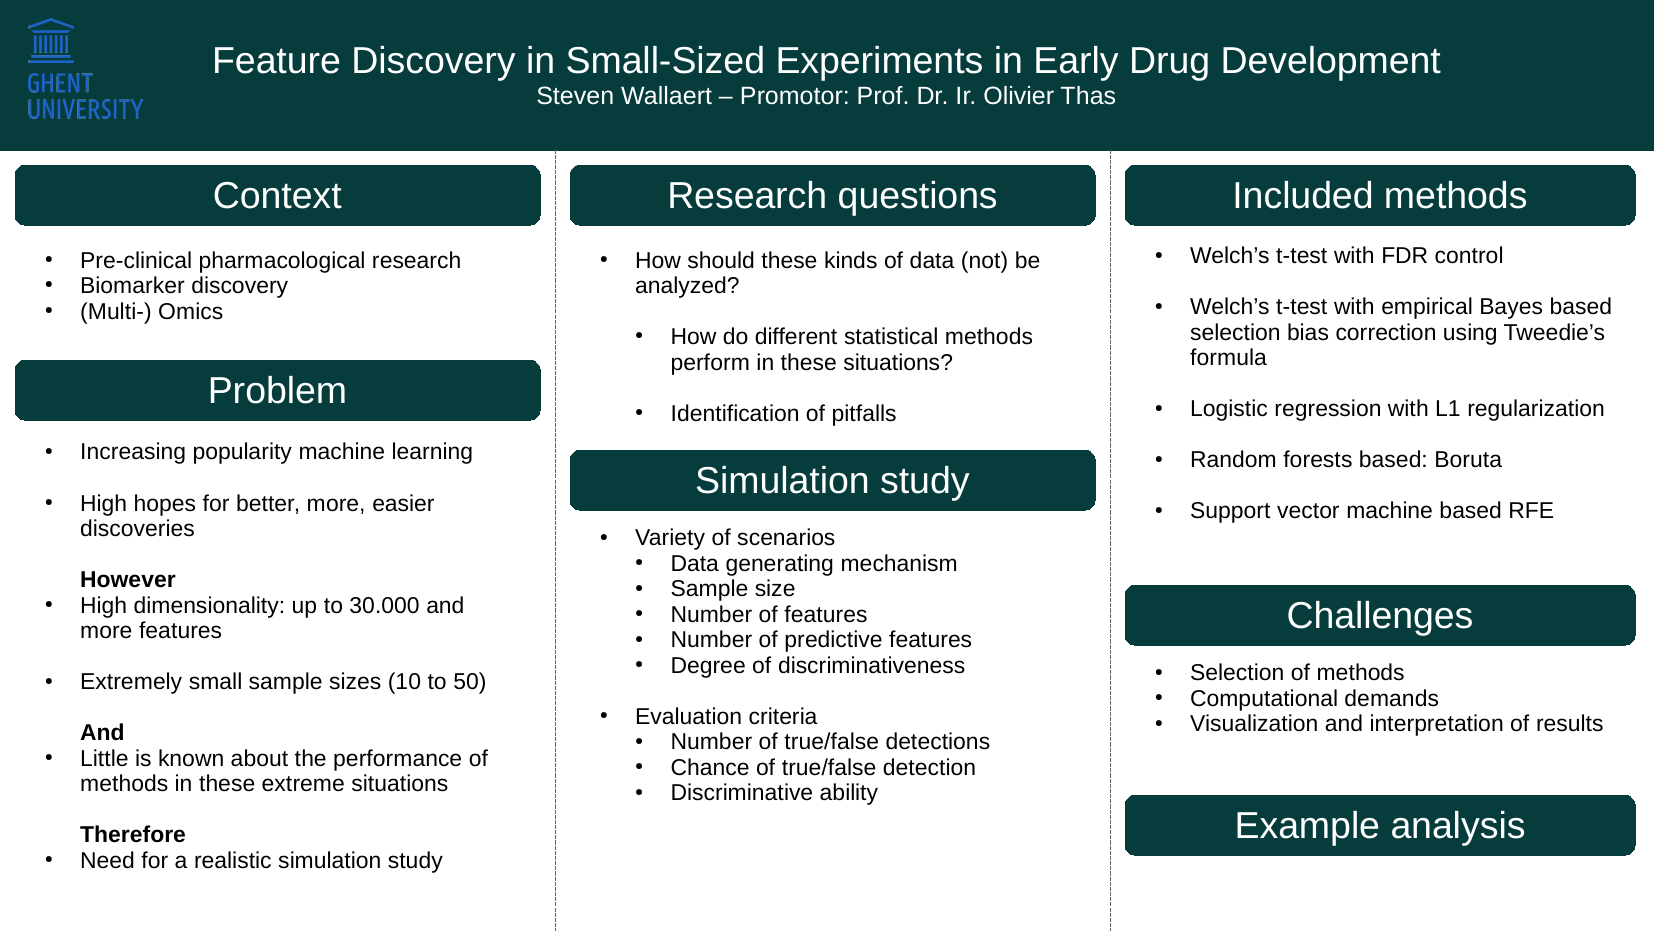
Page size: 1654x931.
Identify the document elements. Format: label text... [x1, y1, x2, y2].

text_box Problem [15, 360, 541, 421]
text_box Pre-clinical pharmacological research Biomarker discovery (Multi-) Omics [30, 240, 526, 332]
text_box Welch’s t-test with FDR control Welch’s t-test with empirical Bayes based selection bias correction using Tweedie’s formula Logistic regression with L1 regularization Random forests based: Boruta Support vector machine based RFE [1140, 235, 1636, 557]
text_box Context [15, 165, 541, 226]
text_box Example analysis [1125, 795, 1636, 856]
text_box Research questions [570, 165, 1096, 226]
text_box Increasing popularity machine learning High hopes for better, more, easier discoveries However High dimensionality: up to 30.000 and more features Extremely small sample sizes (10 to 50) And Little is known about the performance of methods in these extreme situations Therefore Need for a realistic simulation study [30, 431, 526, 881]
text_box Feature Discovery in Small-Sized Experiments in Early Drug Development Steven Wallaert – Promotor: Prof. Dr. Ir. Olivier Thas [207, 0, 1654, 151]
text_box Variety of scenarios Data generating mechanism Sample size Number of features Number of predictive features Degree of discriminativeness Evaluation criteria Number of true/false detections Chance of true/false detection Discriminative ability [585, 517, 1066, 916]
picture [0, 0, 207, 163]
text_box Simulation study [570, 450, 1096, 511]
text_box Included methods [1125, 165, 1636, 226]
text_box Challenges [1125, 585, 1636, 646]
text_box Selection of methods Computational demands Visualization and interpretation of results [1140, 652, 1621, 770]
text_box How should these kinds of data (not) be analyzed? How do different statistical methods perform in these situations? Identification of pitfalls [585, 240, 1081, 434]
